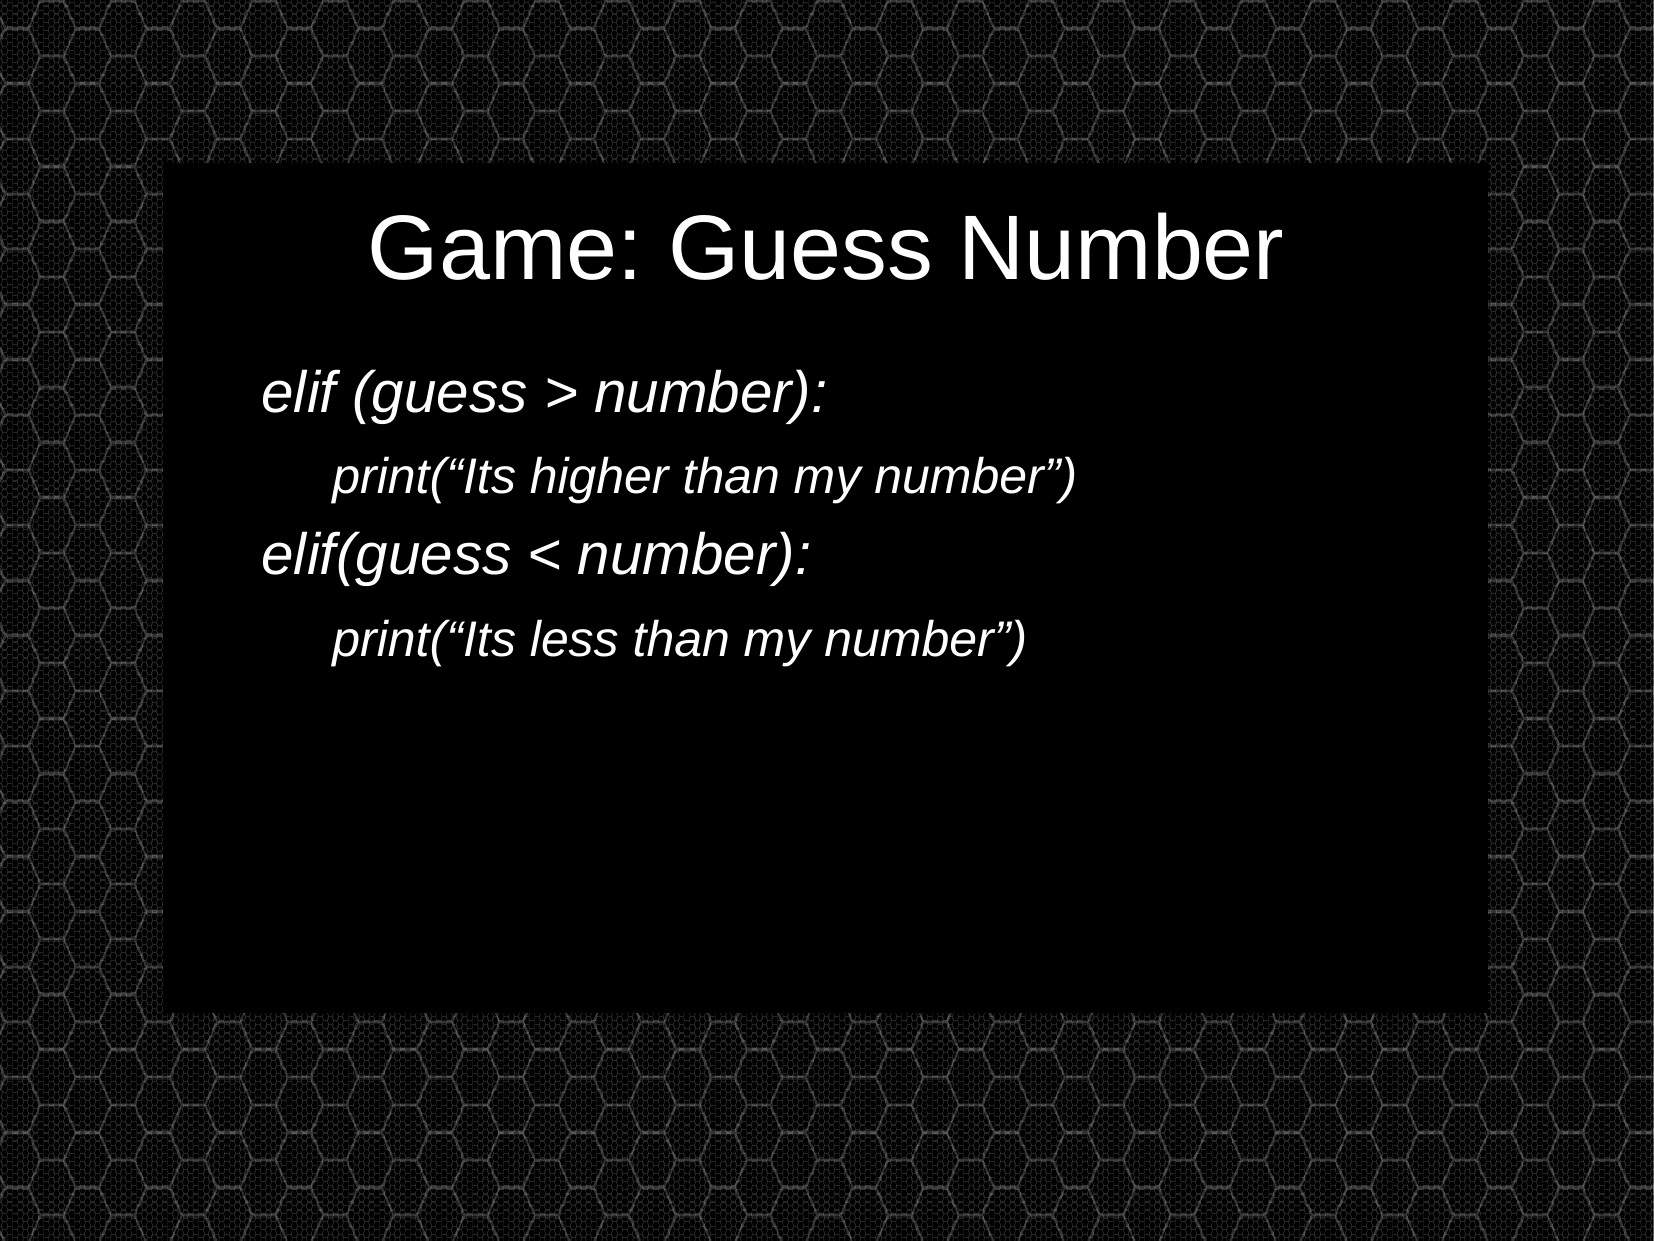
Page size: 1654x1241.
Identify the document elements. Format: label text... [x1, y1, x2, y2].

list elif (guess > number): print(“Its higher than my number”) elif(guess < number): print(“Its less than my number”) [120, 360, 1501, 1010]
title Game: Guess Number [82, 165, 1571, 331]
picture [0, 0, 1654, 1241]
